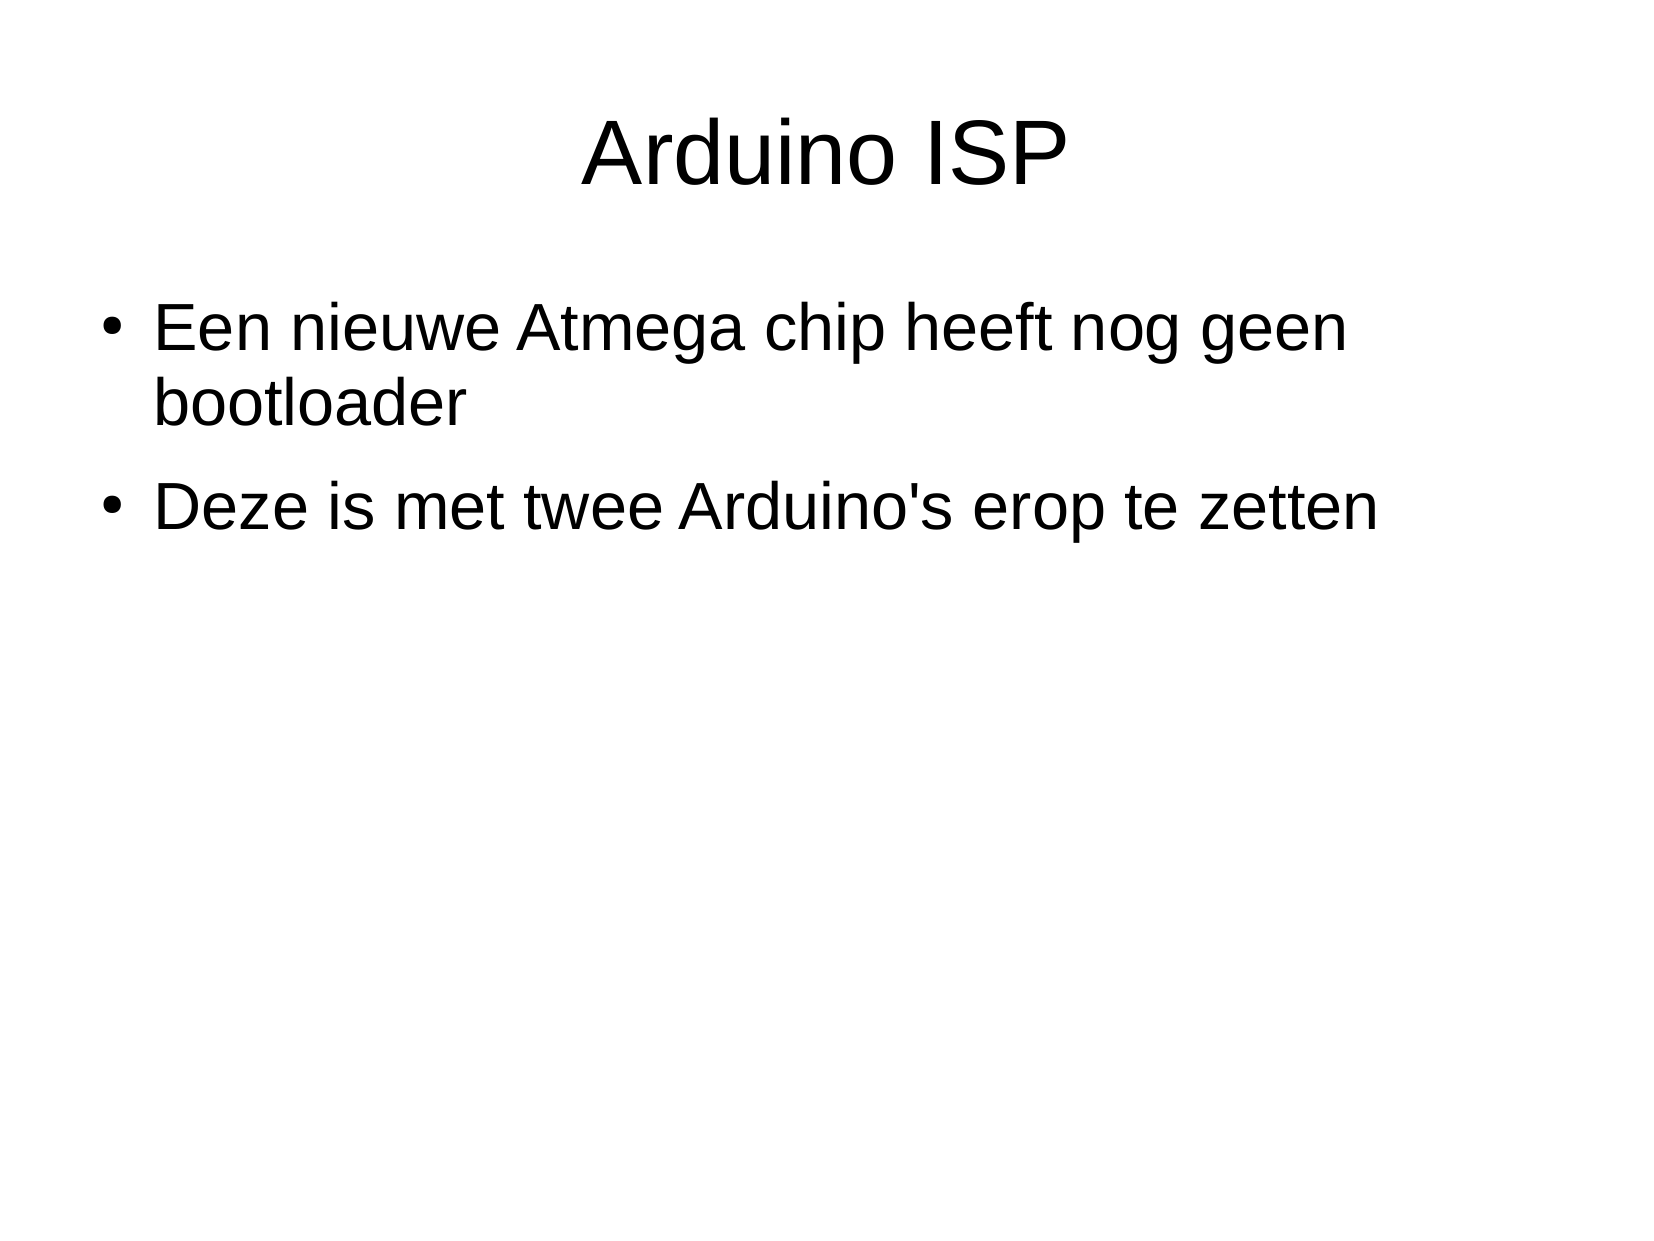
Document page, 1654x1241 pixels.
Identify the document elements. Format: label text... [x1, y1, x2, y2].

list Een nieuwe Atmega chip heeft nog geen bootloader Deze is met twee Arduino's erop te zetten [82, 290, 1571, 1010]
title Arduino ISP [82, 49, 1571, 257]
